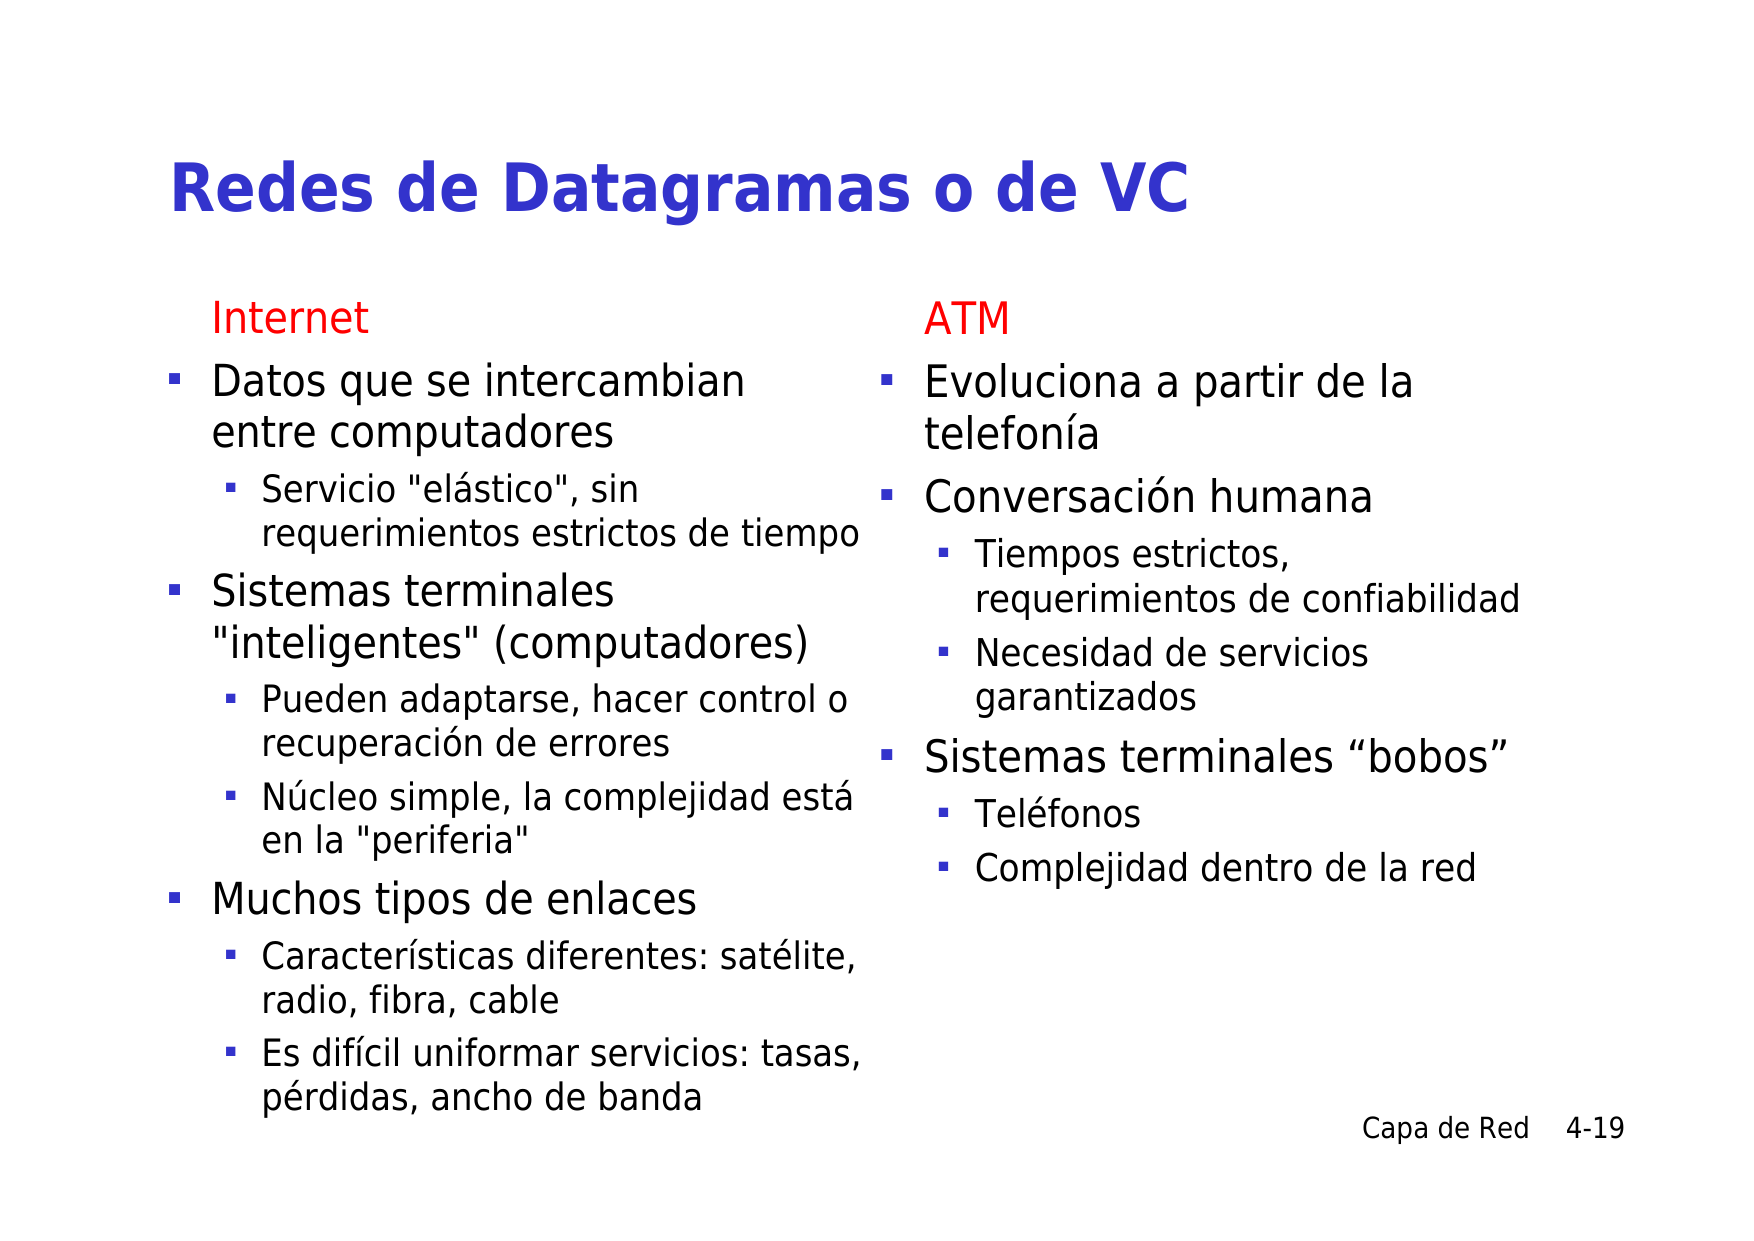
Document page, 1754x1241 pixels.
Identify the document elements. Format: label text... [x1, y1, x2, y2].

list Internet Datos que se intercambian entre computadores Servicio "elástico", sin requerimientos estrictos de tiempo Sistemas terminales "inteligentes" (computadores) Pueden adaptarse, hacer control o recuperación de errores Núcleo simple, la complejidad está en la "periferia" Muchos tipos de enlaces Características diferentes: satélite, radio, fibra, cable Es difícil uniformar servicios: tasas, pérdidas, ancho de banda [154, 285, 878, 1146]
list ATM Evoluciona a partir de la telefonía Conversación humana Tiempos estrictos, requerimientos de confiabilidad Necesidad de servicios garantizados Sistemas terminales “bobos” Teléfonos Complejidad dentro de la red [866, 285, 1545, 937]
title Redes de Datagramas o de VC [154, 82, 1545, 285]
